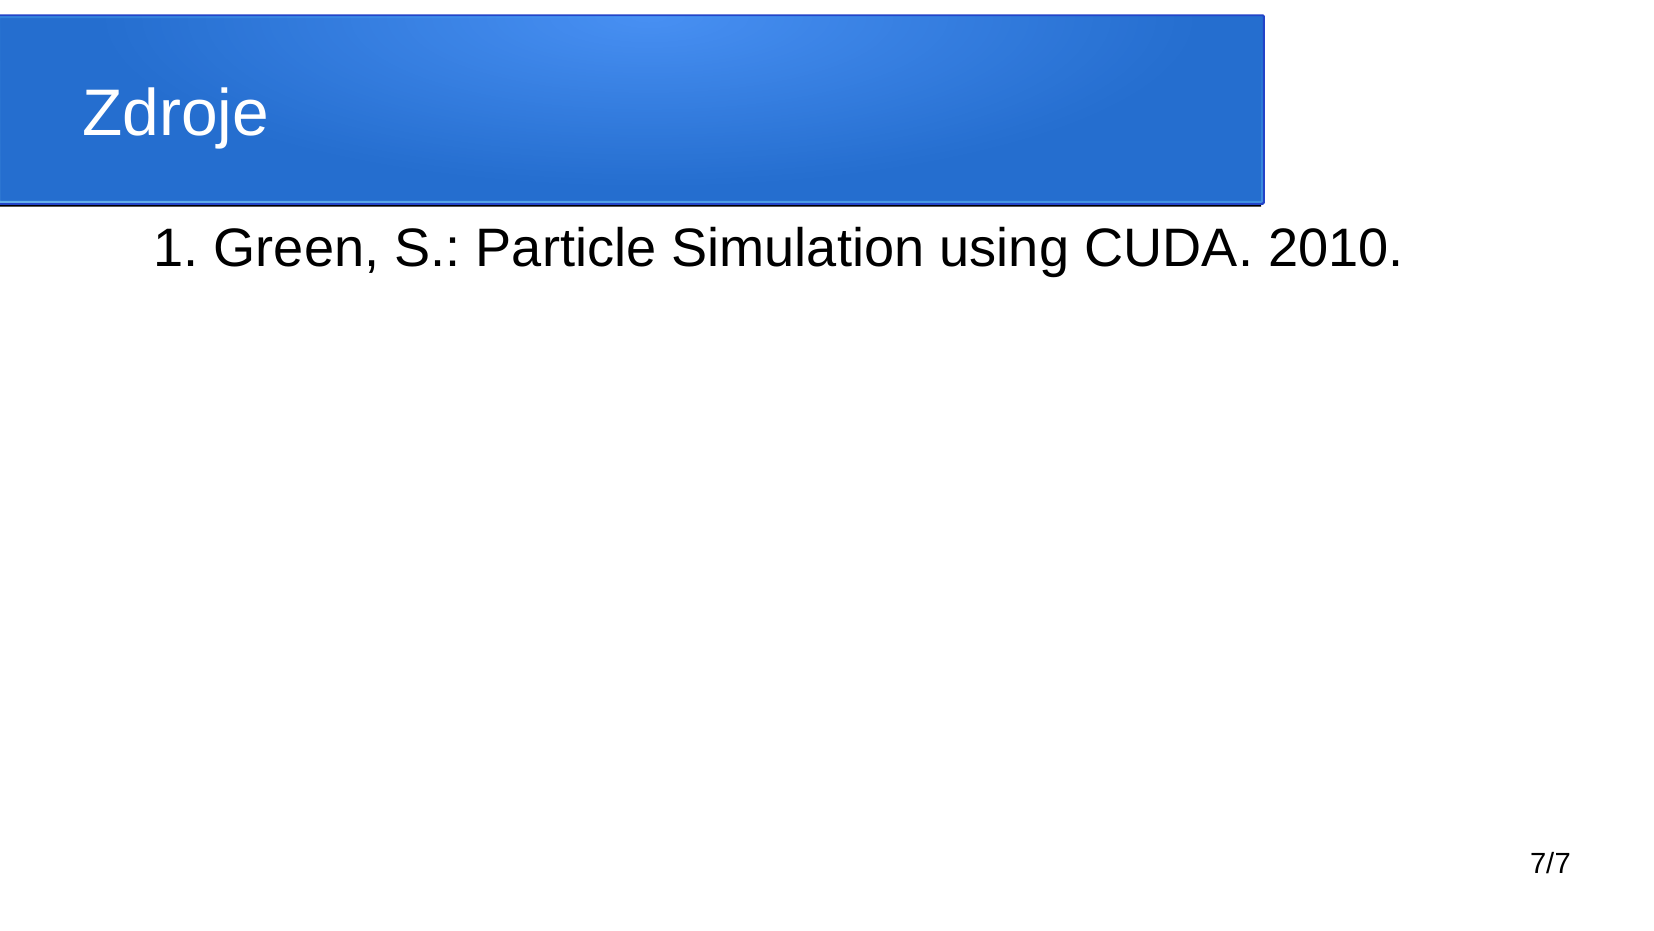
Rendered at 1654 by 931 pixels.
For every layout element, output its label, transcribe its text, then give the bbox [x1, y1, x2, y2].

list 1. Green, S.: Particle Simulation using CUDA. 2010. [82, 217, 1571, 758]
title Zdroje [82, 35, 1235, 189]
